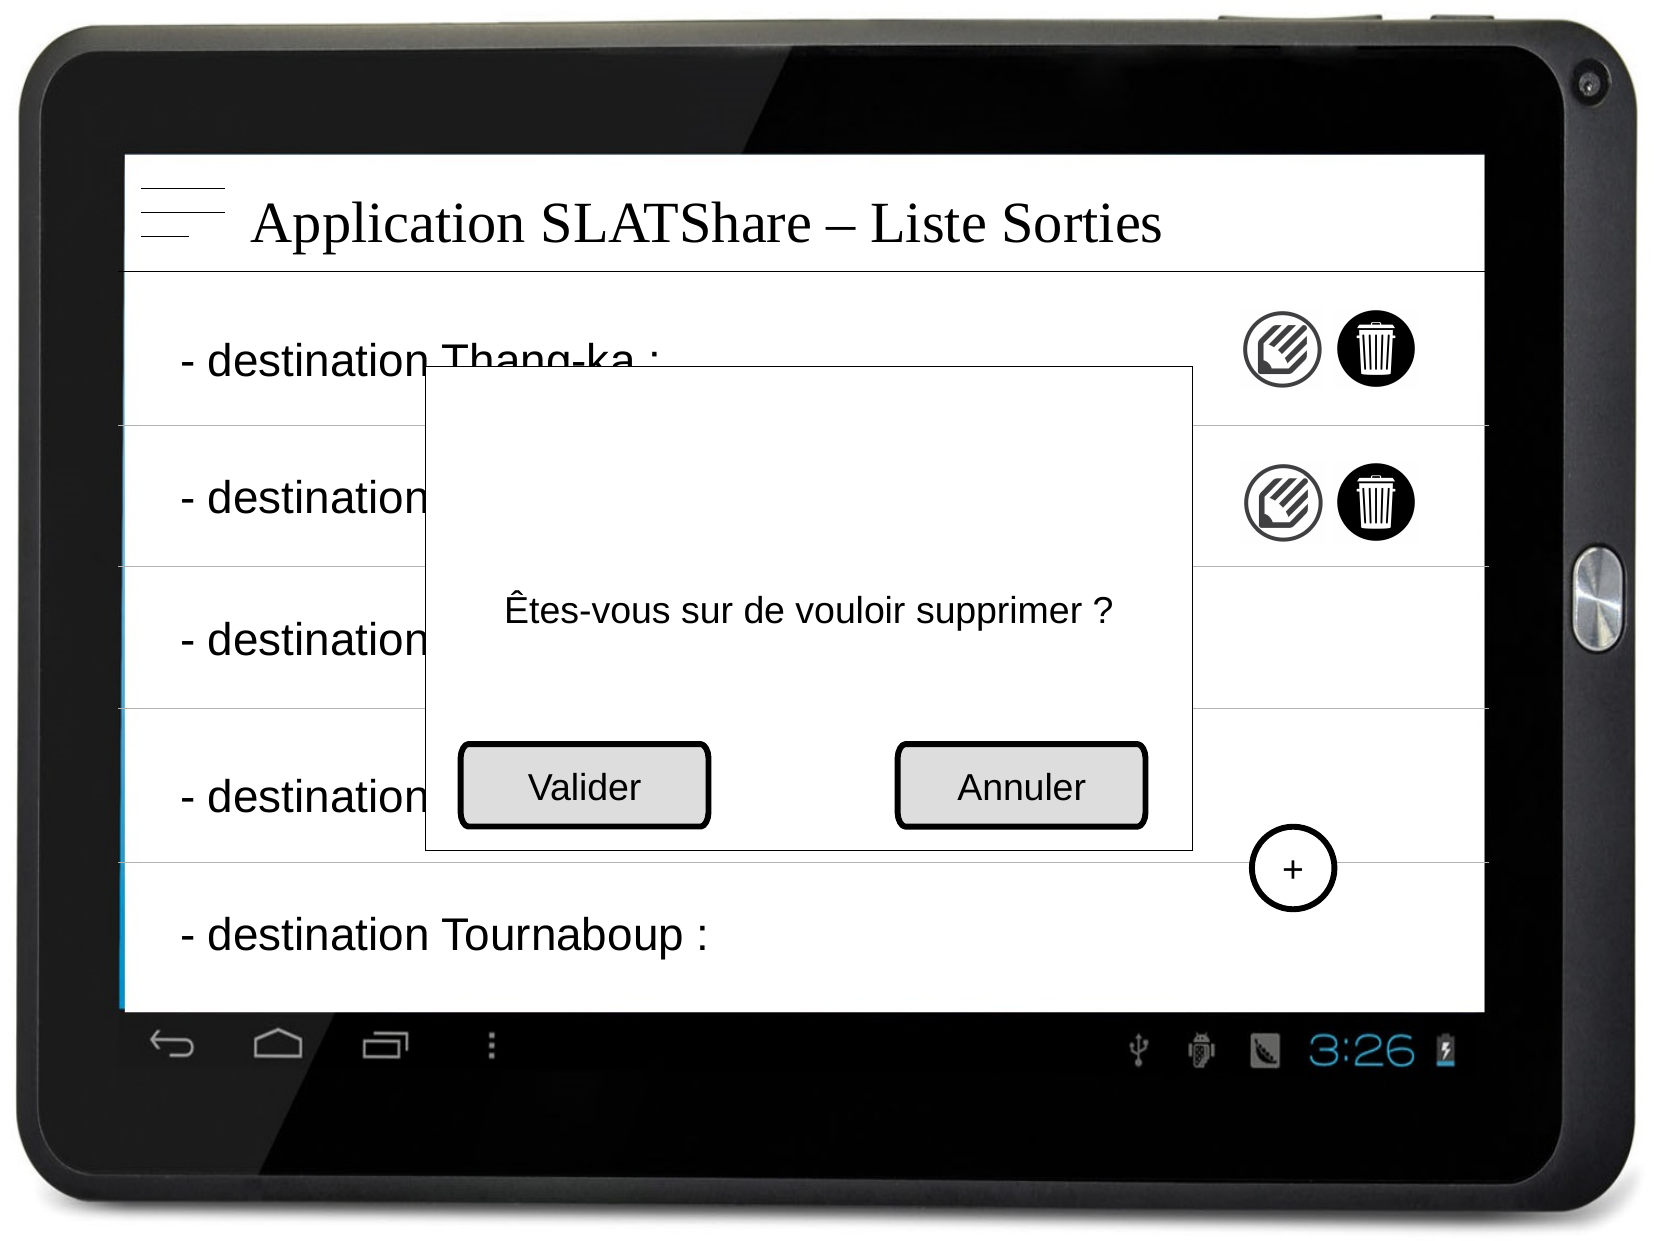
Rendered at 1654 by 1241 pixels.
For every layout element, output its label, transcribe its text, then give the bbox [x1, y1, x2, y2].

text_box - destination Tournaboup : [165, 460, 425, 527]
text_box - destination Barbule : [165, 759, 425, 843]
text_box - destination Tournaboup : [165, 897, 886, 981]
text_box - destination Tournaboup : [165, 602, 425, 685]
picture [0, 0, 1654, 1241]
text_box Annuler [897, 744, 1146, 827]
text_box Valider [460, 744, 709, 827]
text_box - destination Thang-ka : [165, 323, 780, 390]
text_box Êtes-vous sur de vouloir supprimer ? [425, 366, 1193, 851]
text_box + [1251, 826, 1335, 910]
text_box Application SLATShare – Liste Sorties [236, 177, 1477, 258]
